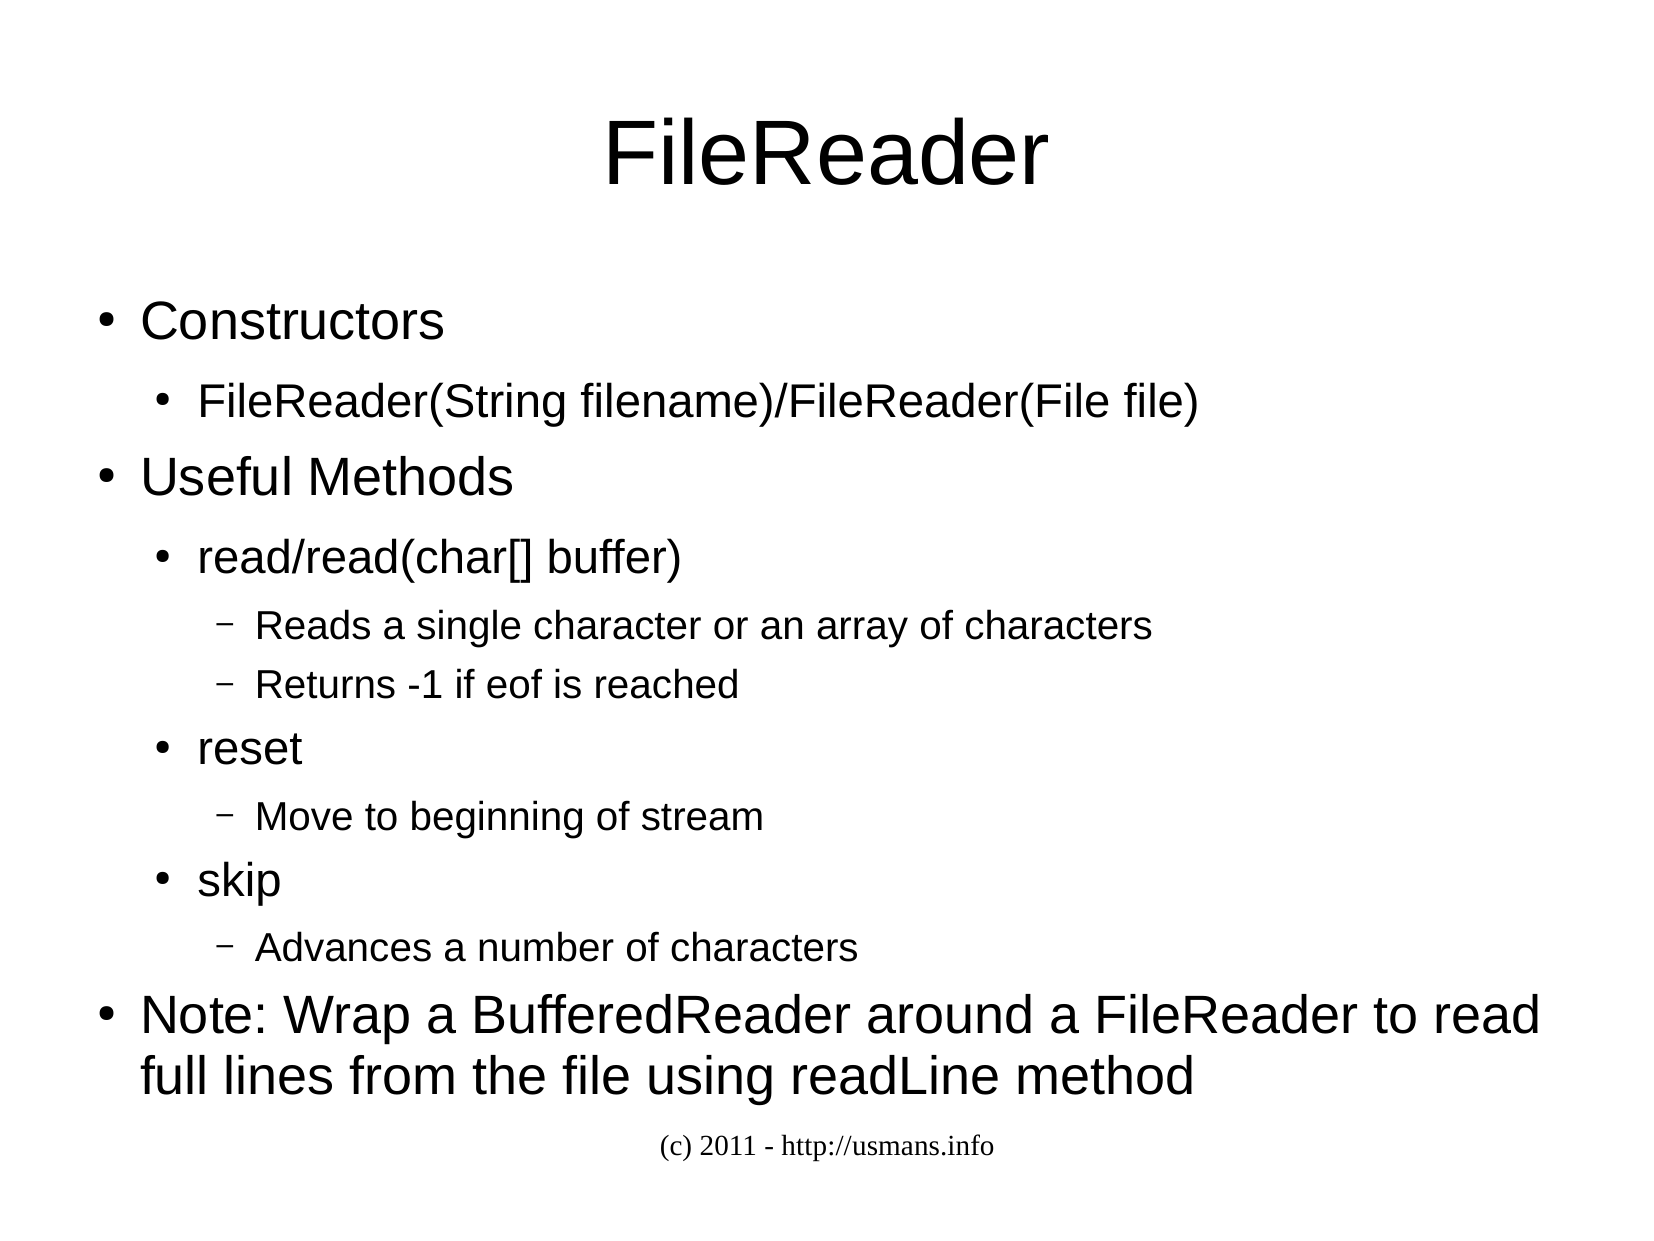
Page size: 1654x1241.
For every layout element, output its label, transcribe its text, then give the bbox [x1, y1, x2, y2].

list Constructors FileReader(String filename)/FileReader(File file) Useful Methods read/read(char[] buffer) Reads a single character or an array of characters Returns -1 if eof is reached reset Move to beginning of stream skip Advances a number of characters Note: Wrap a BufferedReader around a FileReader to read full lines from the file using readLine method [82, 290, 1571, 1109]
title FileReader [82, 49, 1571, 257]
